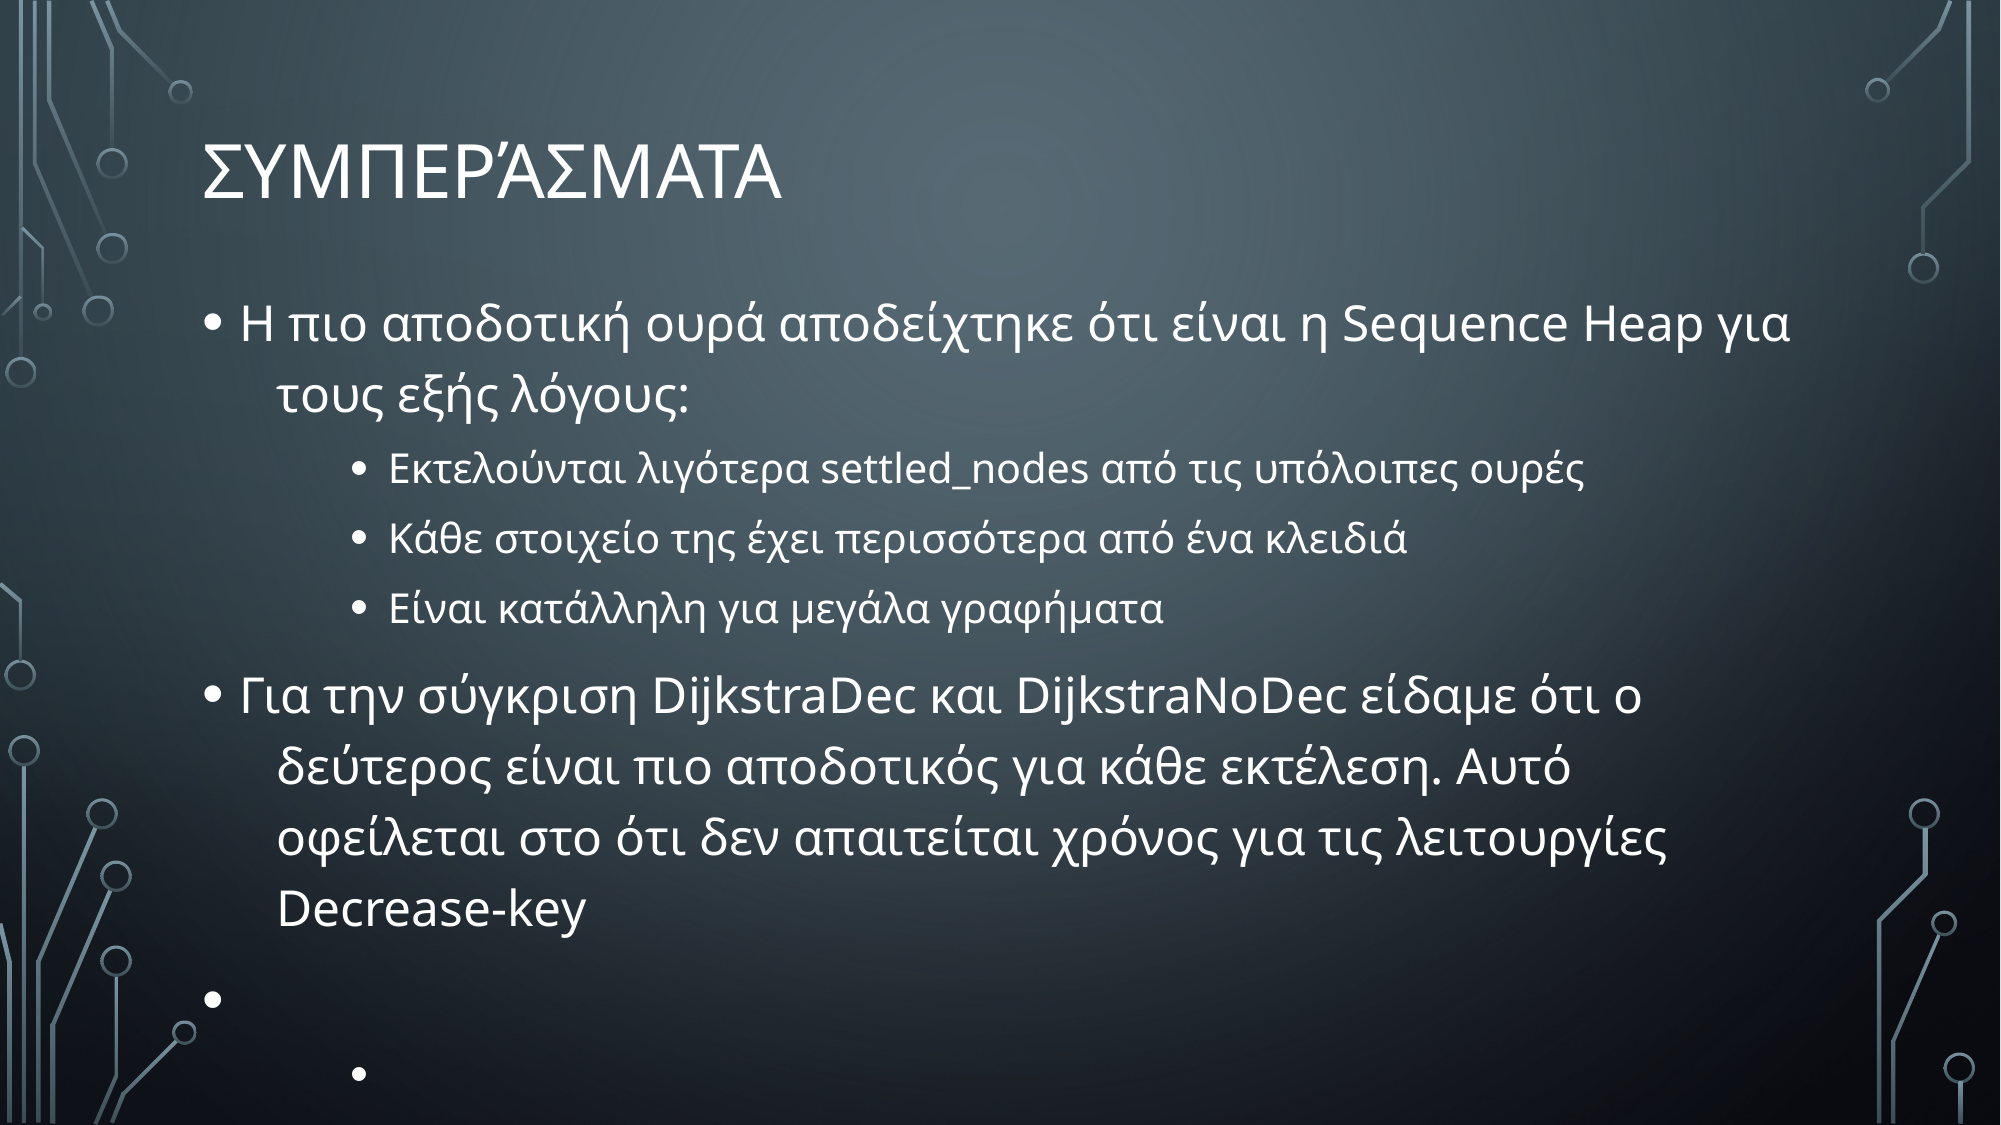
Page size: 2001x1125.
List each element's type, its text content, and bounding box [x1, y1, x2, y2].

list Η πιο αποδοτική ουρά αποδείχτηκε ότι είναι η Sequence Heap για τους εξής λόγους: Εκτελούνται λιγότερα settled_nodes από τις υπόλοιπες ουρές Κάθε στοιχείο της έχει περισσότερα από ένα κλειδιά Είναι κατάλληλη για μεγάλα γραφήματα Για την σύγκριση DijkstraDec και DijkstraNoDec είδαμε ότι ο δεύτερος είναι πιο αποδοτικός για κάθε εκτέλεση. Αυτό οφείλεται στο ότι δεν απαιτείται χρόνος για τις λειτουργίες Decrease-key [187, 272, 1813, 950]
title ΣΥΜΠΕΡΆΣΜΑΤΑ [187, 101, 1813, 248]
